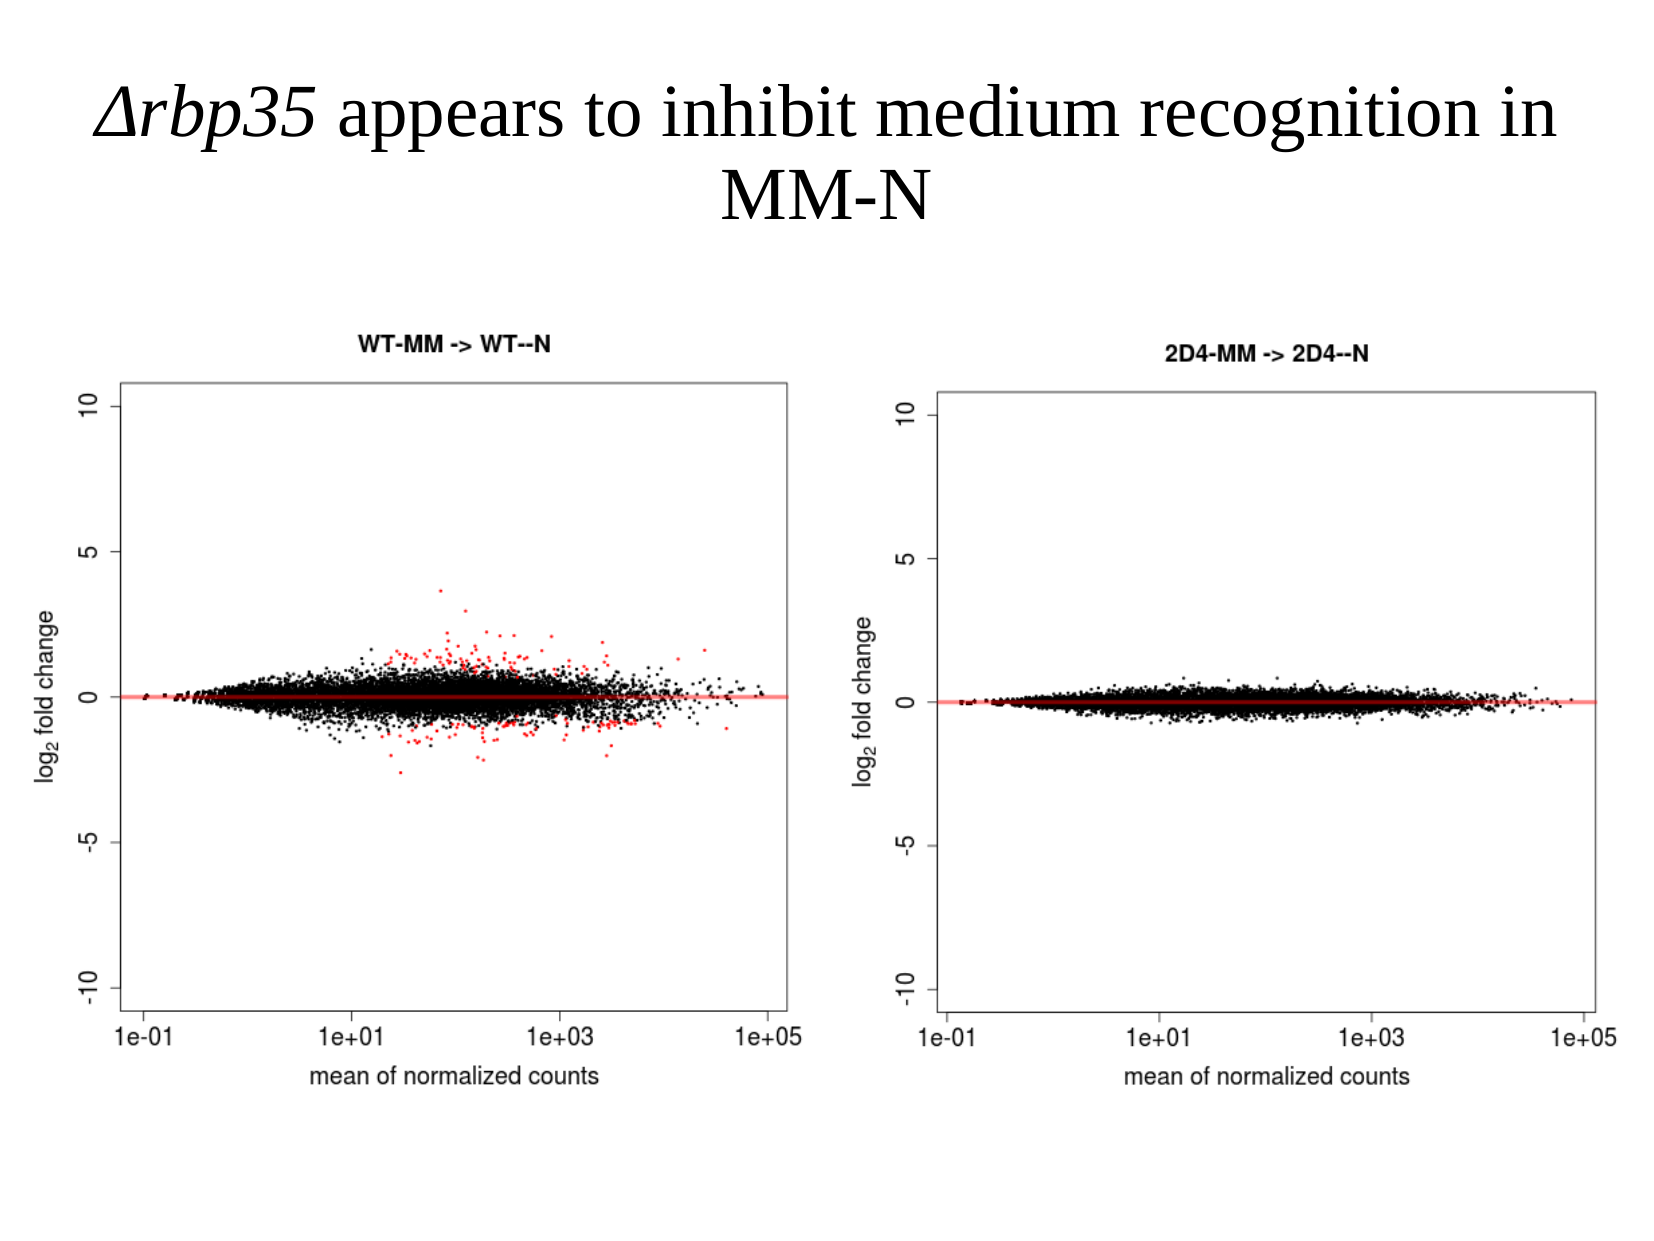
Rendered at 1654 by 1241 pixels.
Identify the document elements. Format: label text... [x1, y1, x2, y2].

picture [840, 314, 1636, 1111]
title Δrbp35 appears to inhibit medium recognition in MM-N [82, 49, 1571, 257]
picture [22, 304, 828, 1111]
